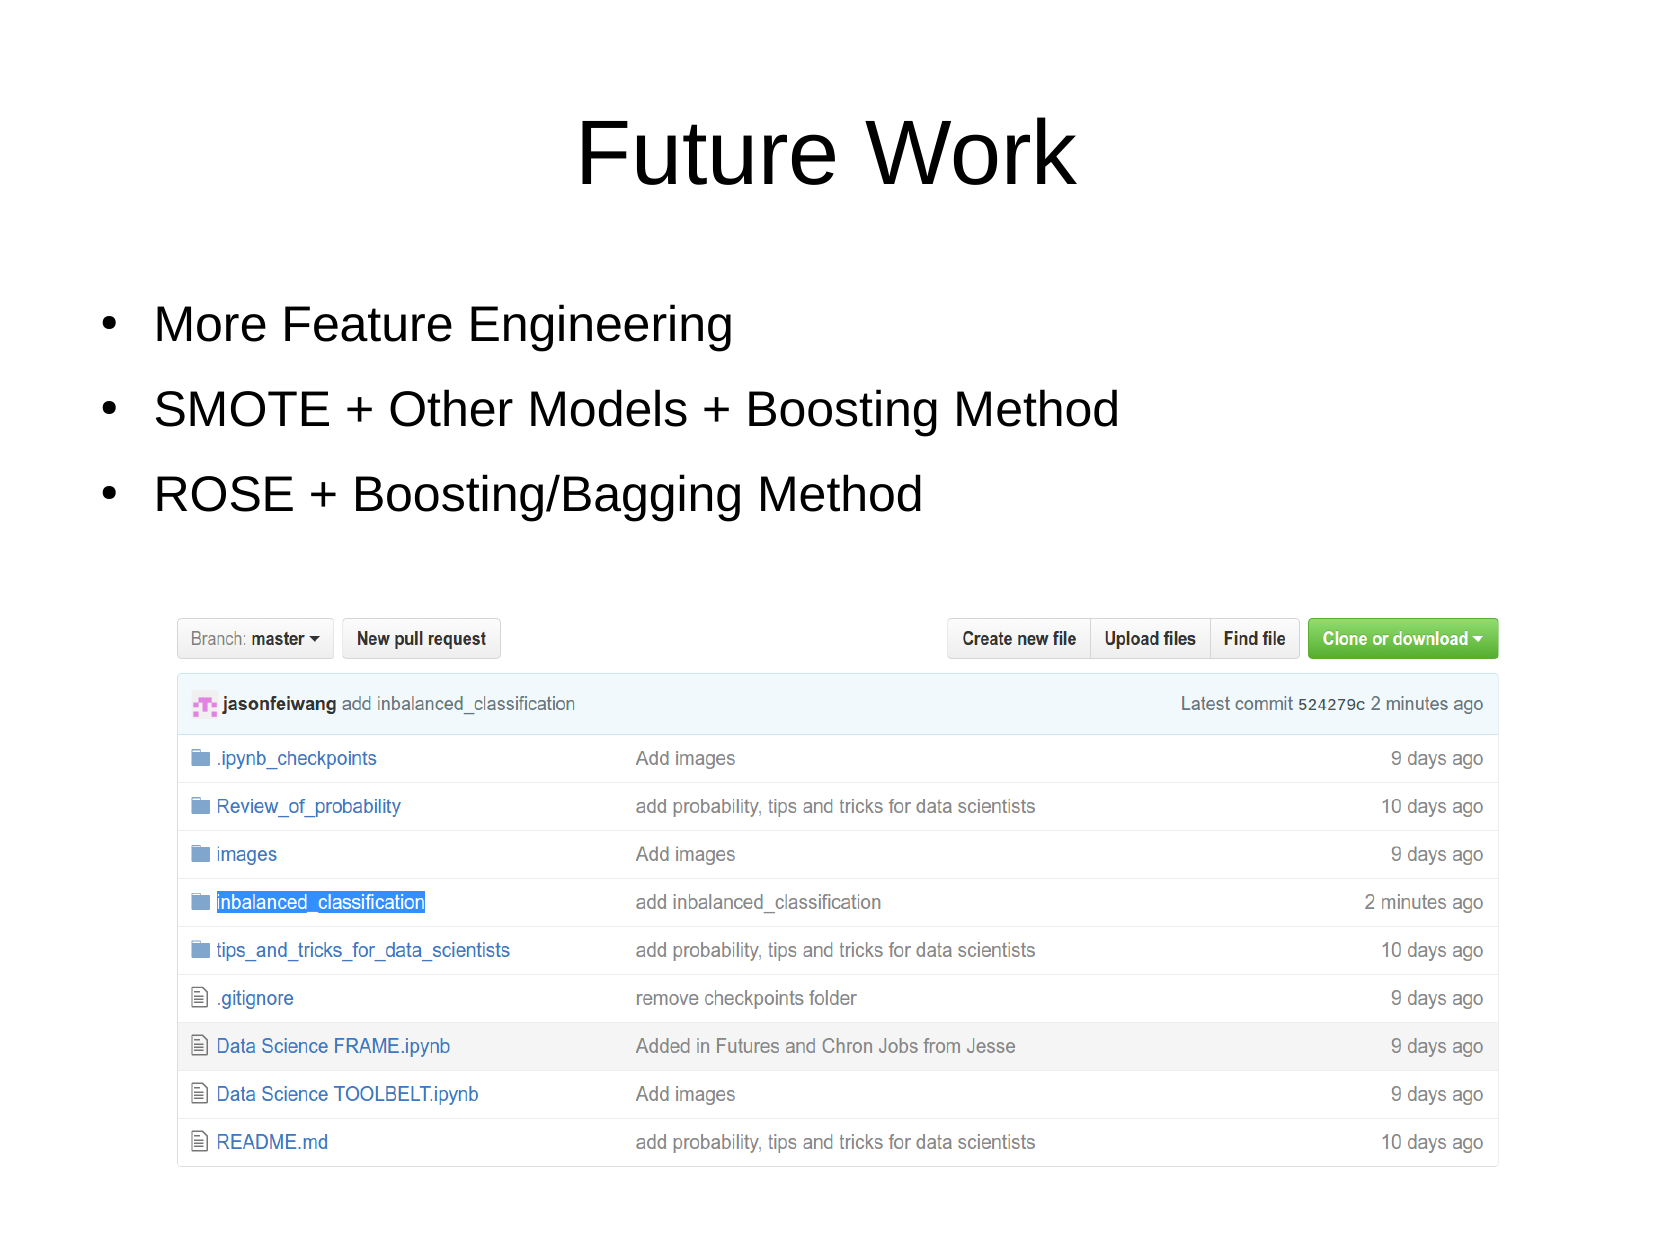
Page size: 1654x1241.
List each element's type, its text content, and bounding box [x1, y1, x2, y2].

picture [138, 614, 1516, 1173]
title Future Work [82, 49, 1571, 257]
list More Feature Engineering SMOTE + Other Models + Boosting Method ROSE + Boosting/Bagging Method [82, 296, 1571, 1016]
